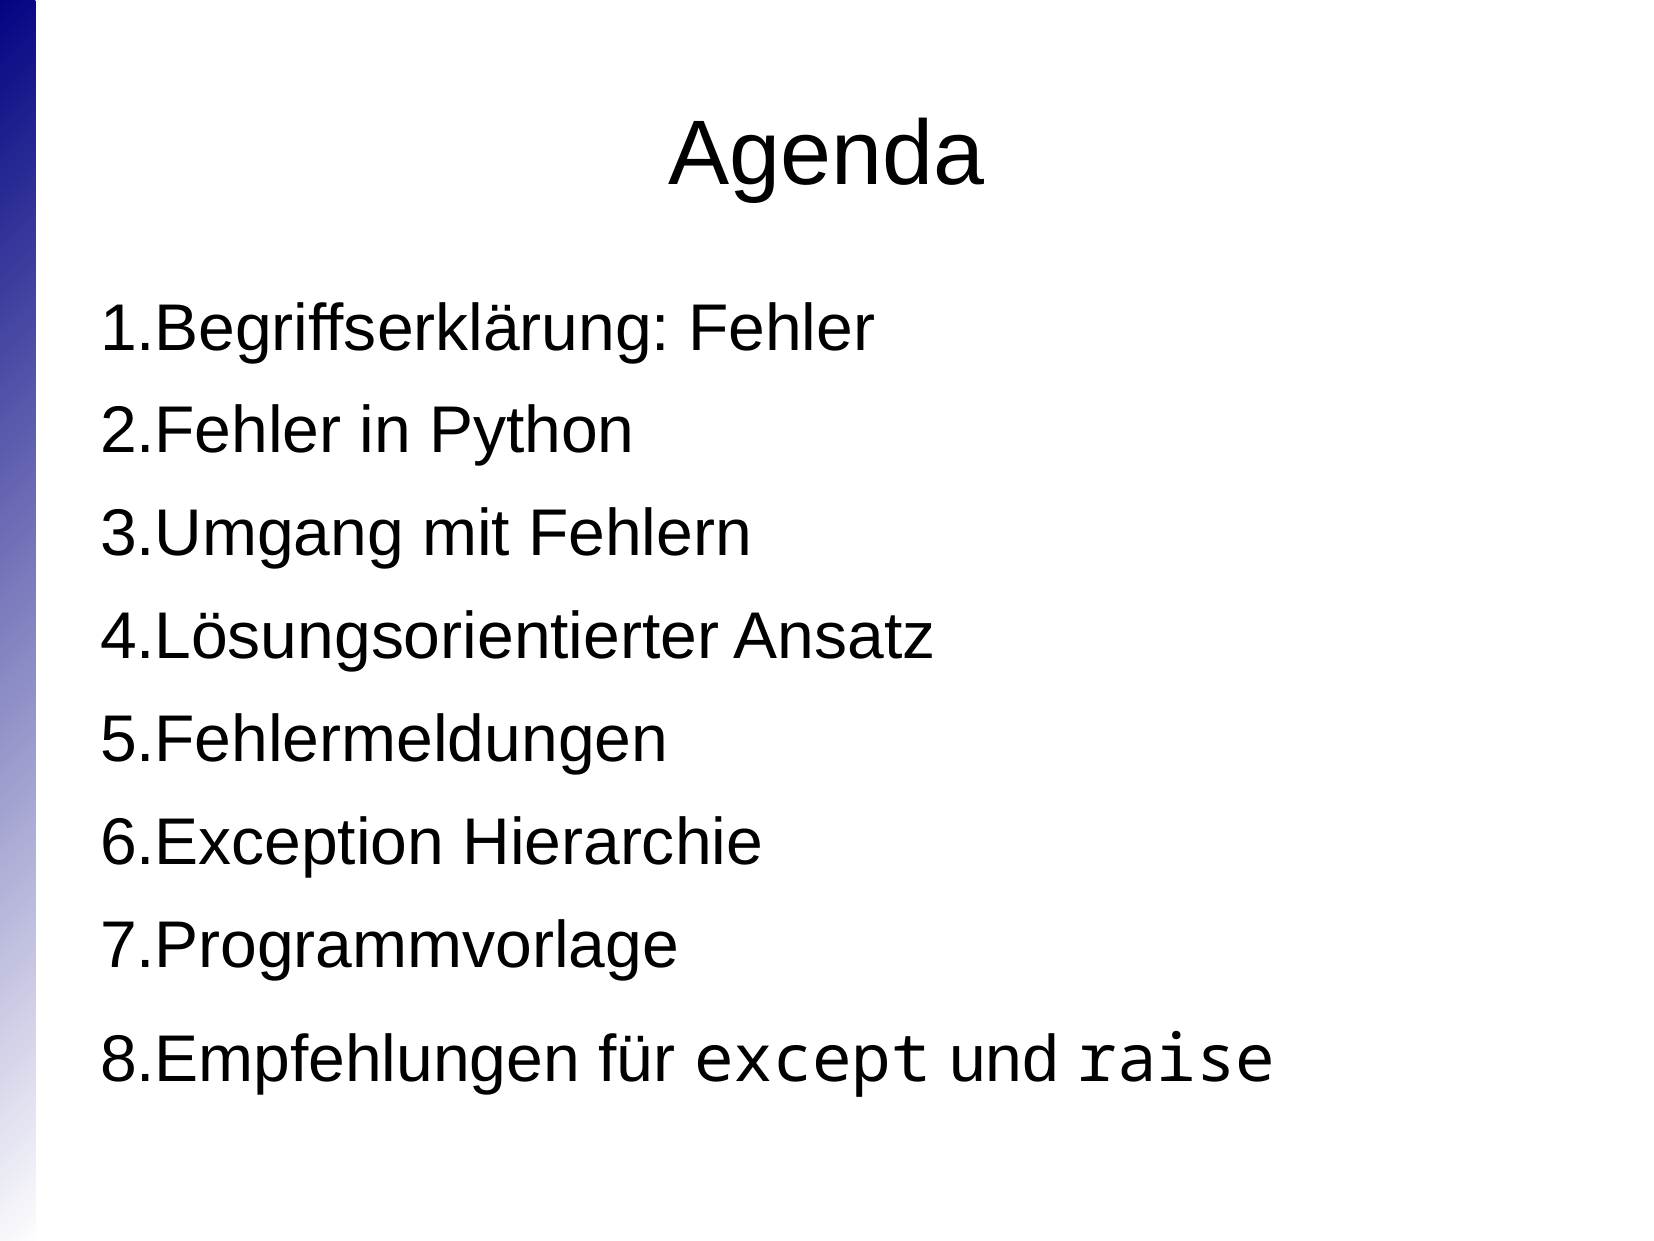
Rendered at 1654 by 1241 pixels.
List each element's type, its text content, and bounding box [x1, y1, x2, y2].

title Agenda [82, 49, 1571, 257]
list Begriffserklärung: Fehler Fehler in Python Umgang mit Fehlern Lösungsorientierter Ansatz Fehlermeldungen Exception Hierarchie Programmvorlage Empfehlungen für except und raise [82, 290, 1571, 1109]
